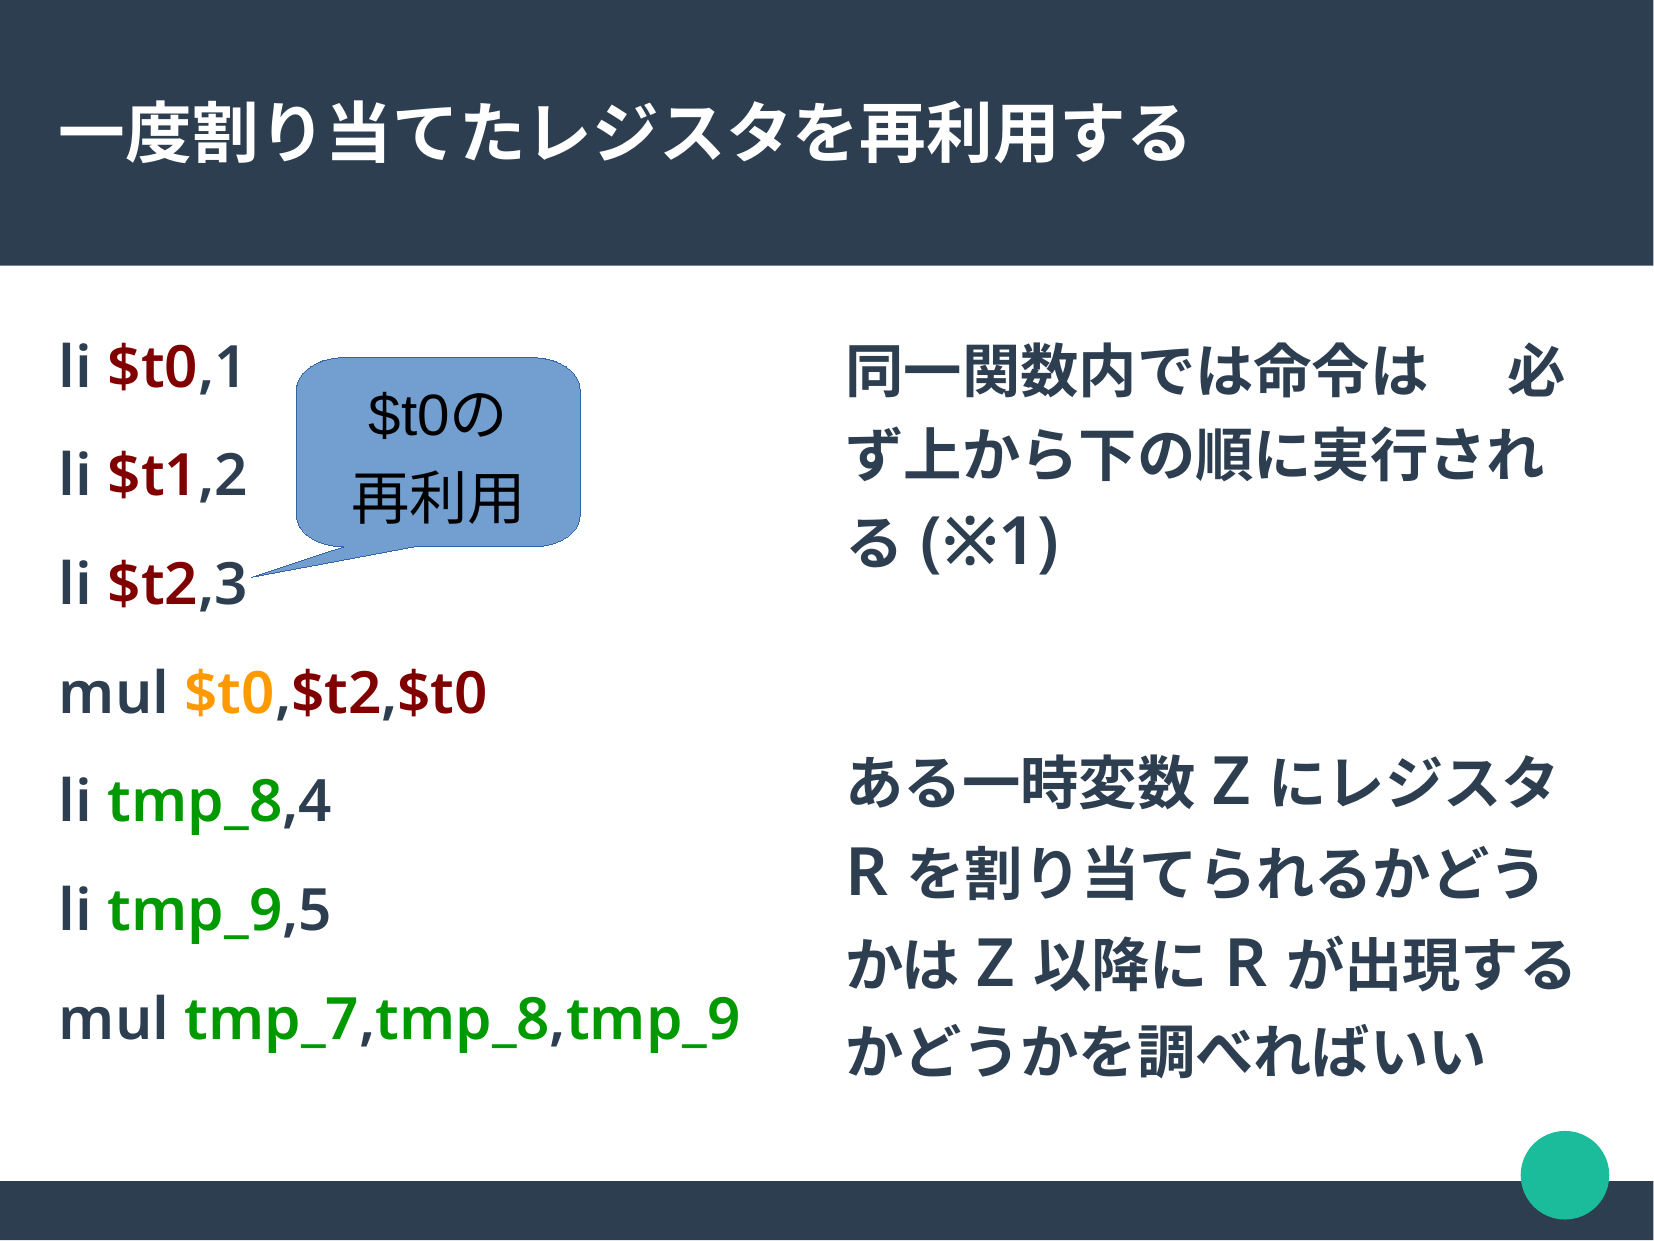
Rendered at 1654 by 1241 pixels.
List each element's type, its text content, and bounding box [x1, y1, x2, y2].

title 一度割り当てたレジスタを再利用する [59, 49, 1595, 207]
list li $t0,1 li $t1,2 li $t2,3 mul $t0,$t2,$t0 li tmp_8,4 li tmp_9,5 mul tmp_7,tmp_8,tmp_9 [59, 324, 809, 1152]
text_box $t0の 再利用 [251, 357, 581, 578]
list 同一関数内では命令は 必ず上から下の順に実行される(※1) ある一時変数ZにレジスタRを割り当てられるかどうかはZ以降にRが出現するかどうかを調べればいい [845, 324, 1596, 1152]
